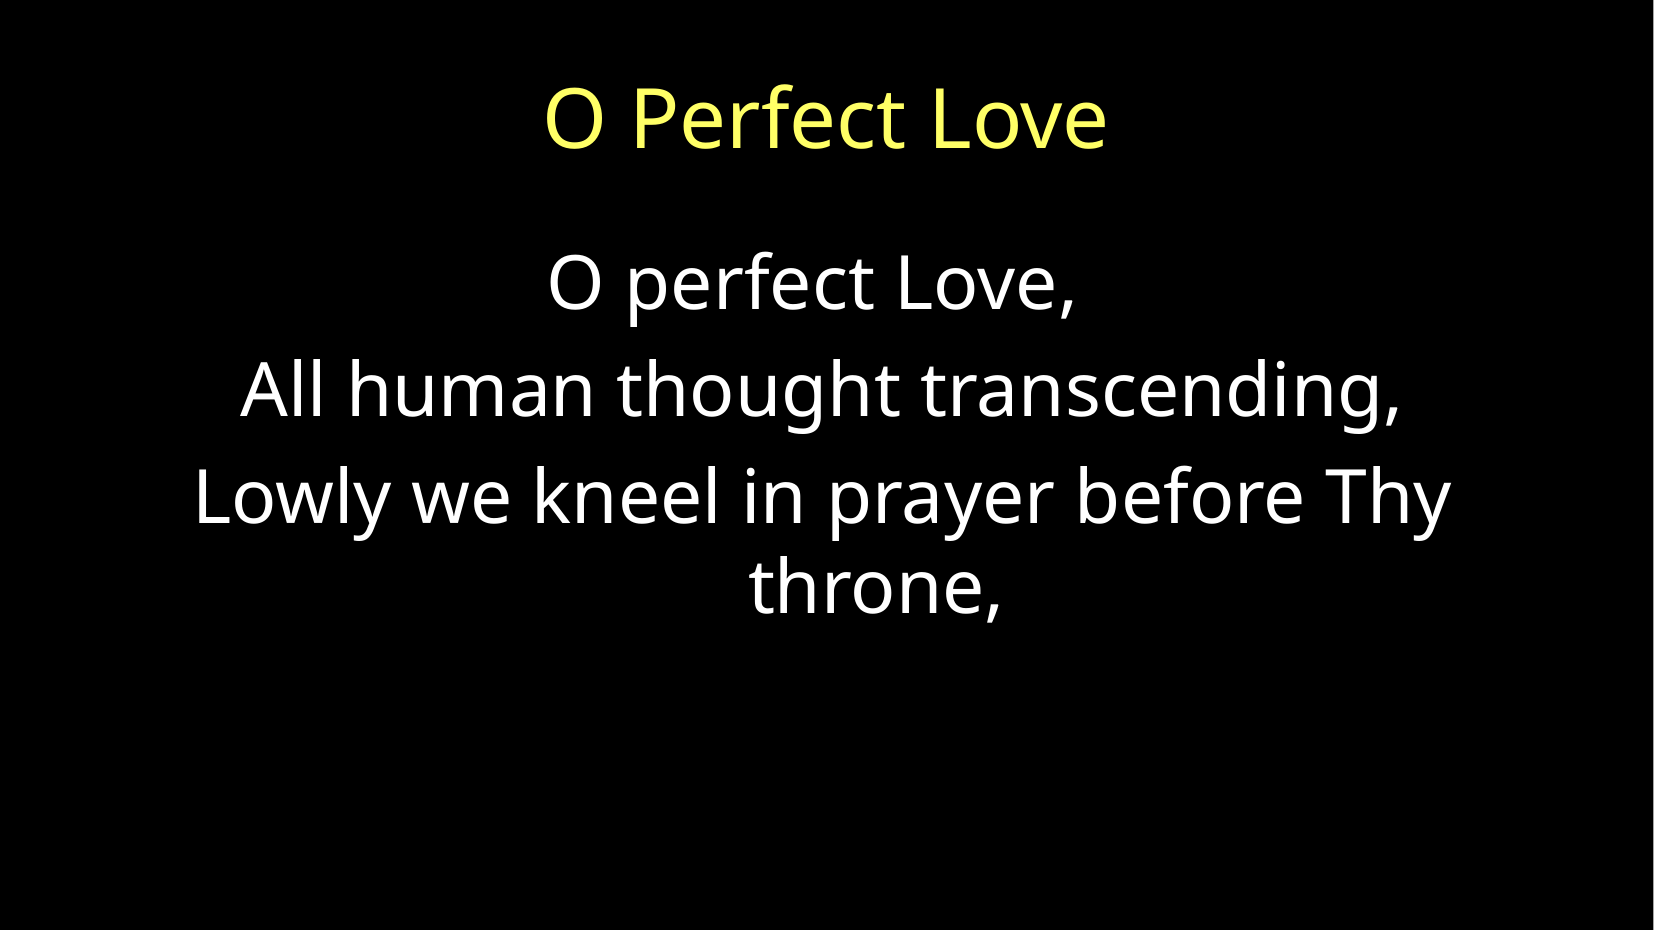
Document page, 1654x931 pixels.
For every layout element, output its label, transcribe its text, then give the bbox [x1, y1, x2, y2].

text_box O Perfect Love [82, 37, 1571, 193]
text_box O perfect Love, All human thought transcending, Lowly we kneel in prayer before Thy throne, [68, 227, 1558, 842]
